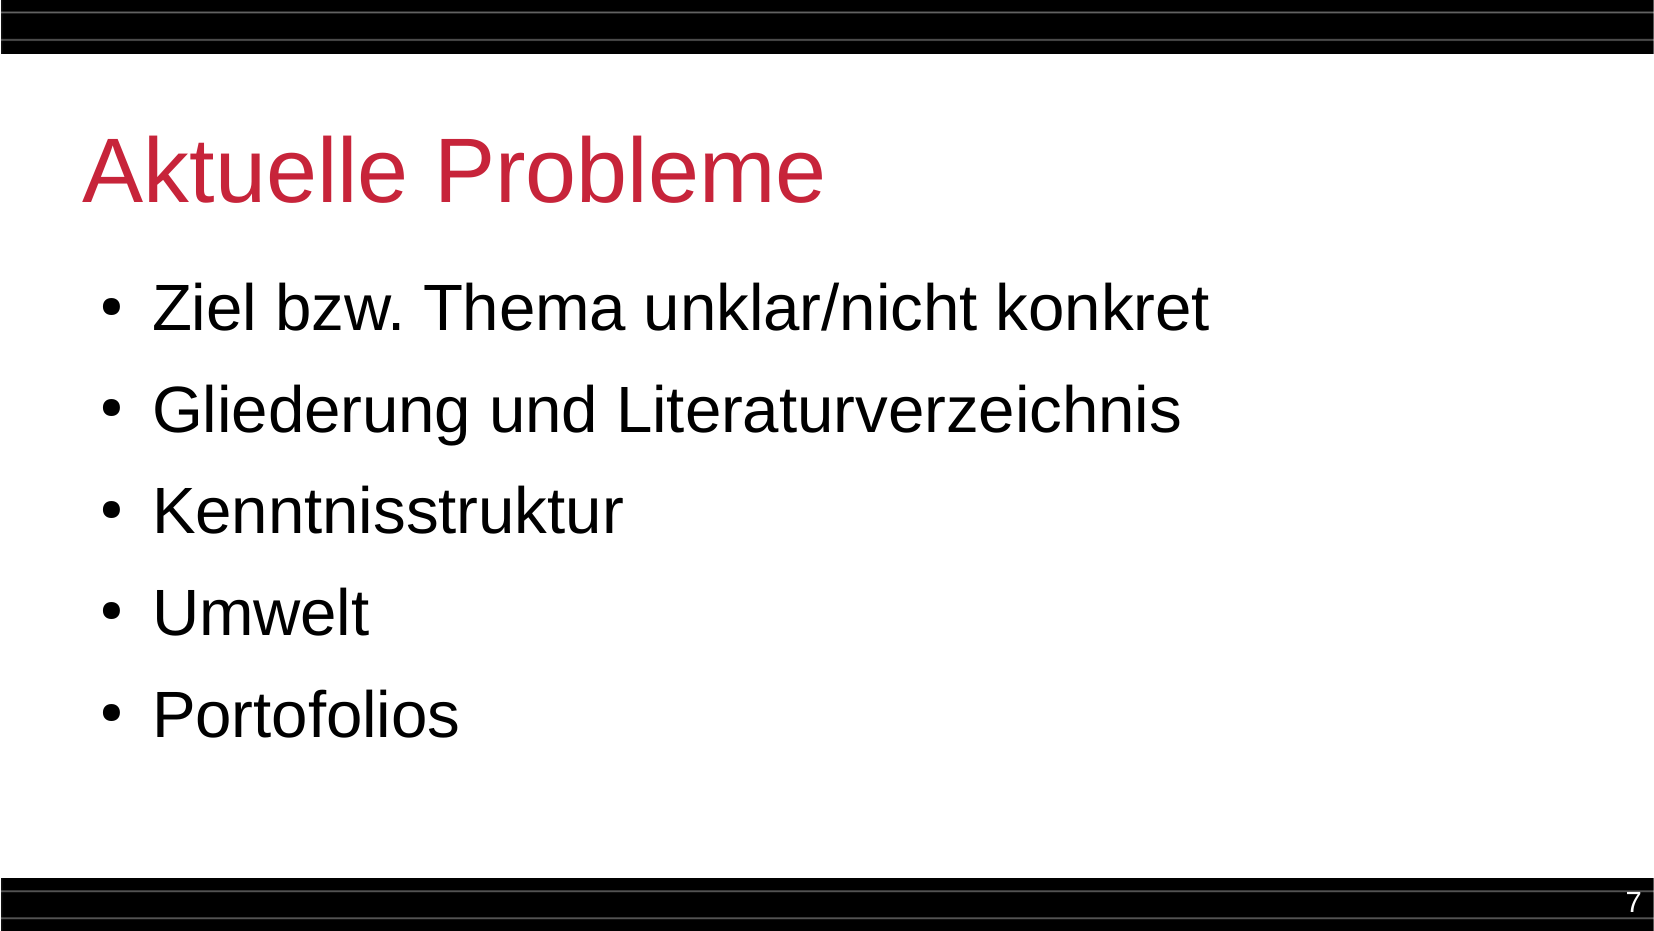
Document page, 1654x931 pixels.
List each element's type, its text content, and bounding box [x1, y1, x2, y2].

picture [1, 878, 1654, 931]
picture [1, 0, 1654, 54]
title Aktuelle Probleme [82, 92, 1571, 249]
list Ziel bzw. Thema unklar/nicht konkret Gliederung und Literaturverzeichnis Kenntnisstruktur Umwelt Portofolios [82, 271, 1571, 758]
